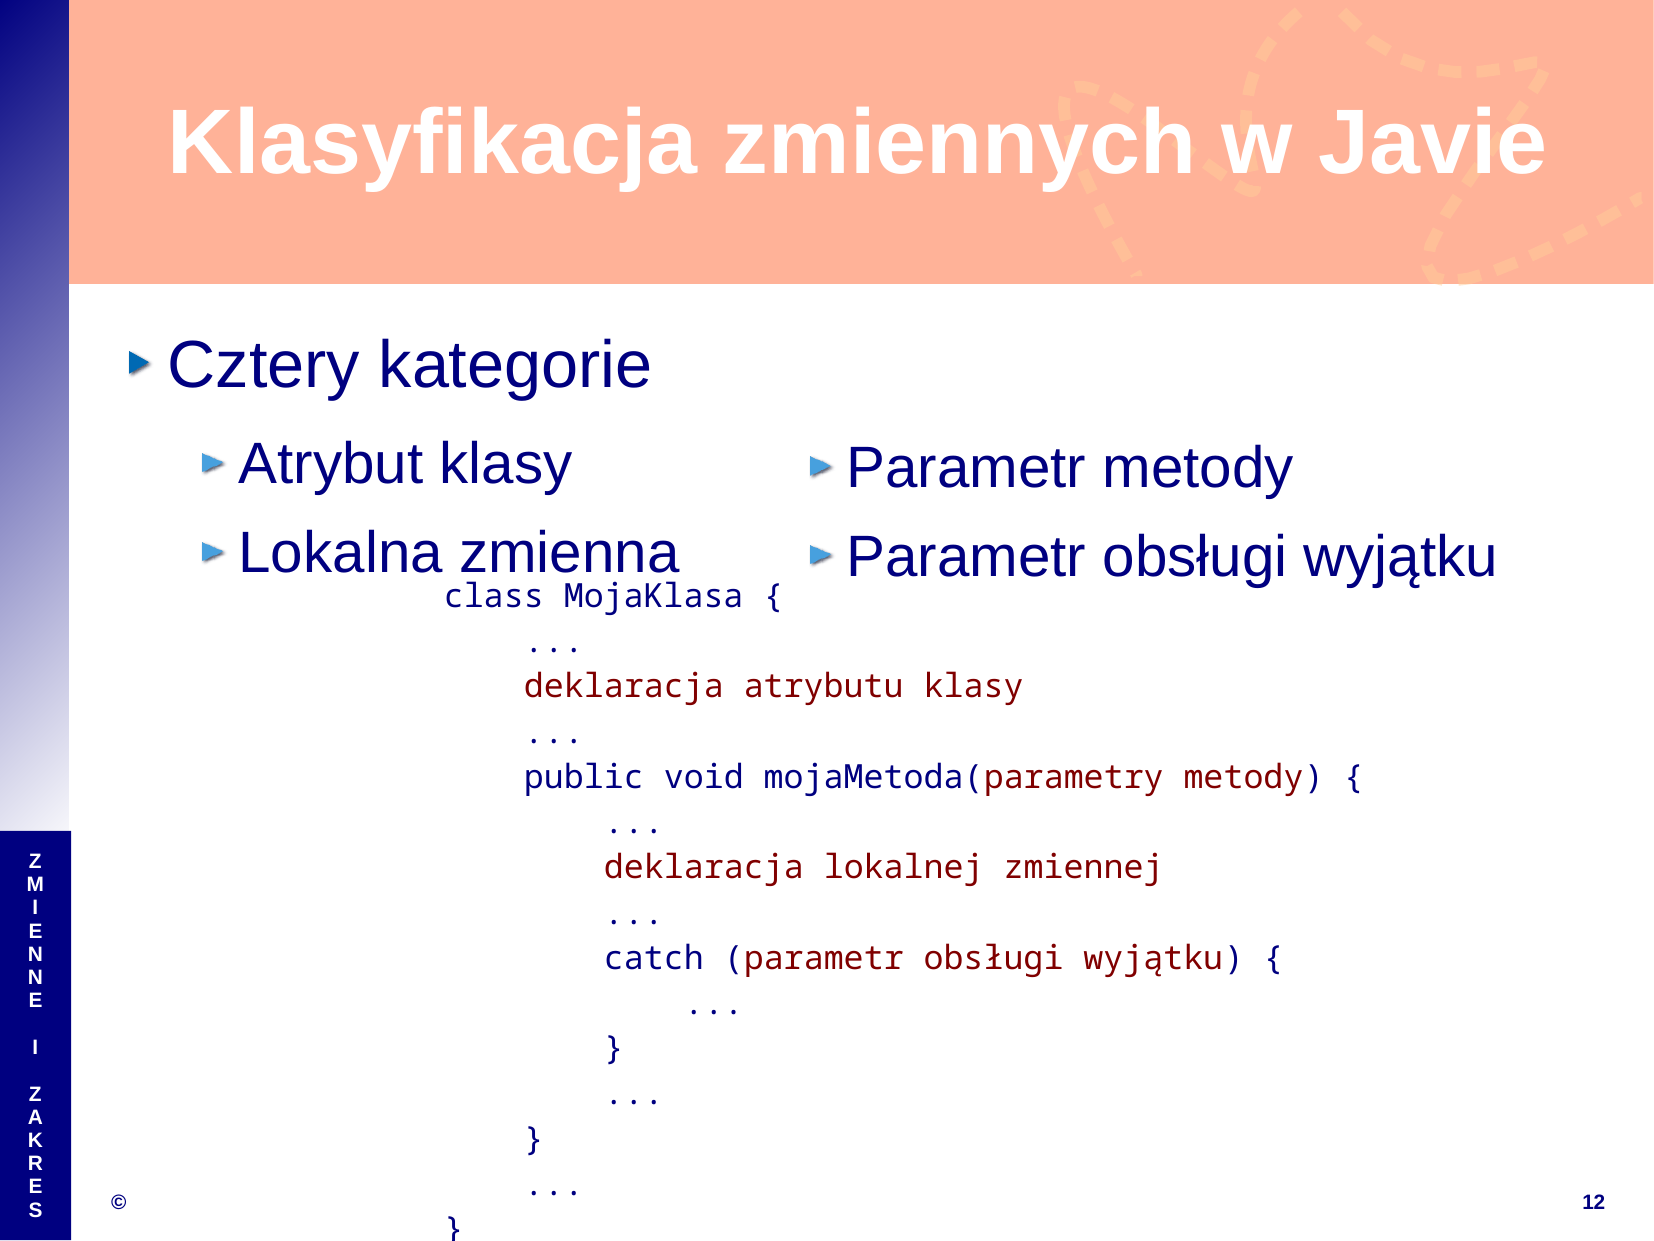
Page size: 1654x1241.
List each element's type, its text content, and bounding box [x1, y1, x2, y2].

list Cztery kategorie Atrybut klasy Lokalna zmienna [96, 327, 733, 585]
title Klasyfikacja zmiennych w Javie [101, 37, 1617, 246]
list Parametr metody Parametr obsługi wyjątku [705, 434, 1611, 589]
text_box class MojaKlasa { ... deklaracja atrybutu klasy ... public void mojaMetoda(parametry metody) { ... deklaracja lokalnej zmiennej ... catch (parametr obsługi wyjątku) { ... } ... } ... } [555, 577, 1253, 1241]
text_box Z M I E N N E I Z A K R E S [0, 830, 71, 1241]
